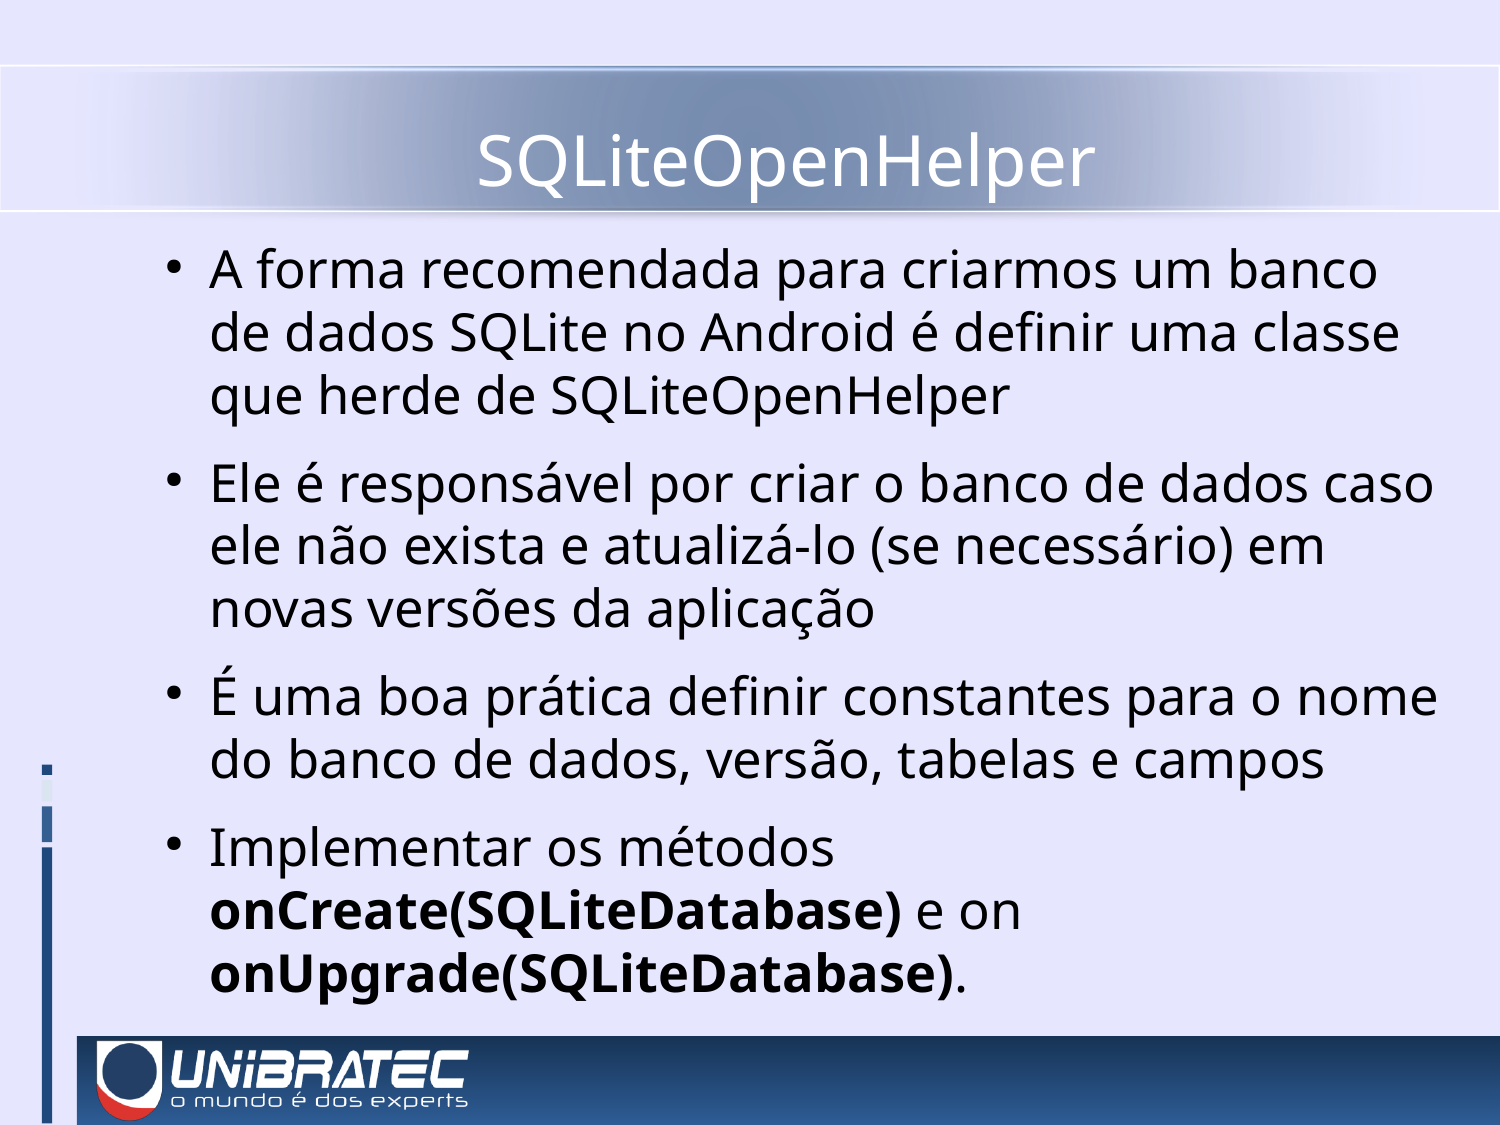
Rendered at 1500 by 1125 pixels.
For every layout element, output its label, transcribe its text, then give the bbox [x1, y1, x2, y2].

picture [96, 1040, 469, 1121]
picture [0, 58, 1500, 227]
list A forma recomendada para criarmos um banco de dados SQLite no Android é definir uma classe que herde de SQLiteOpenHelper Ele é responsável por criar o banco de dados caso ele não exista e atualizá-lo (se necessário) em novas versões da aplicação É uma boa prática definir constantes para o nome do banco de dados, versão, tabelas e campos Implementar os métodos onCreate(SQLiteDatabase) e on onUpgrade(SQLiteDatabase). [150, 236, 1441, 1028]
title SQLiteOpenHelper [150, 84, 1424, 233]
